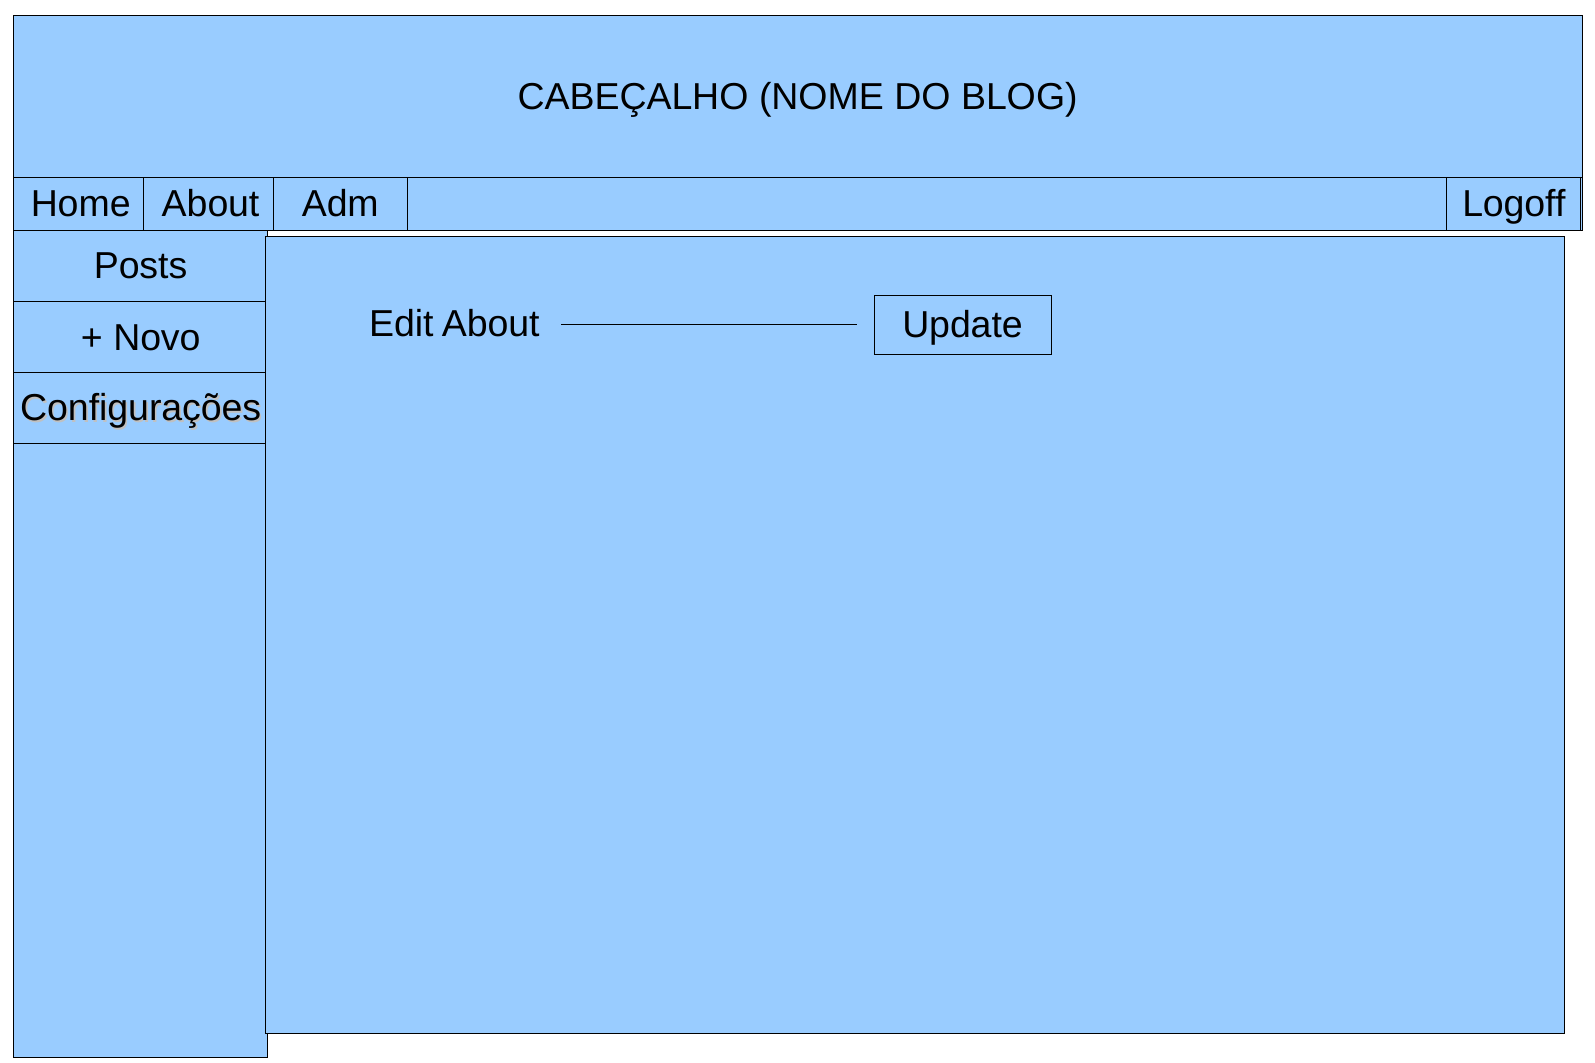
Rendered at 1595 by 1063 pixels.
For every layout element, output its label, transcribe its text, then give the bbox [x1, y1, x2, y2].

text_box [13, 236, 1565, 1058]
text_box CABEÇALHO (NOME DO BLOG) [13, 15, 1583, 177]
text_box About [143, 177, 273, 231]
text_box Adm [273, 177, 408, 231]
text_box [408, 177, 1446, 231]
text_box Home [13, 177, 143, 230]
text_box Configurações [13, 372, 265, 444]
text_box Logoff [1446, 177, 1581, 231]
text_box Update [874, 295, 1052, 355]
text_box + Novo [13, 301, 265, 372]
text_box Posts [13, 230, 268, 301]
text_box Edit About [354, 295, 591, 353]
